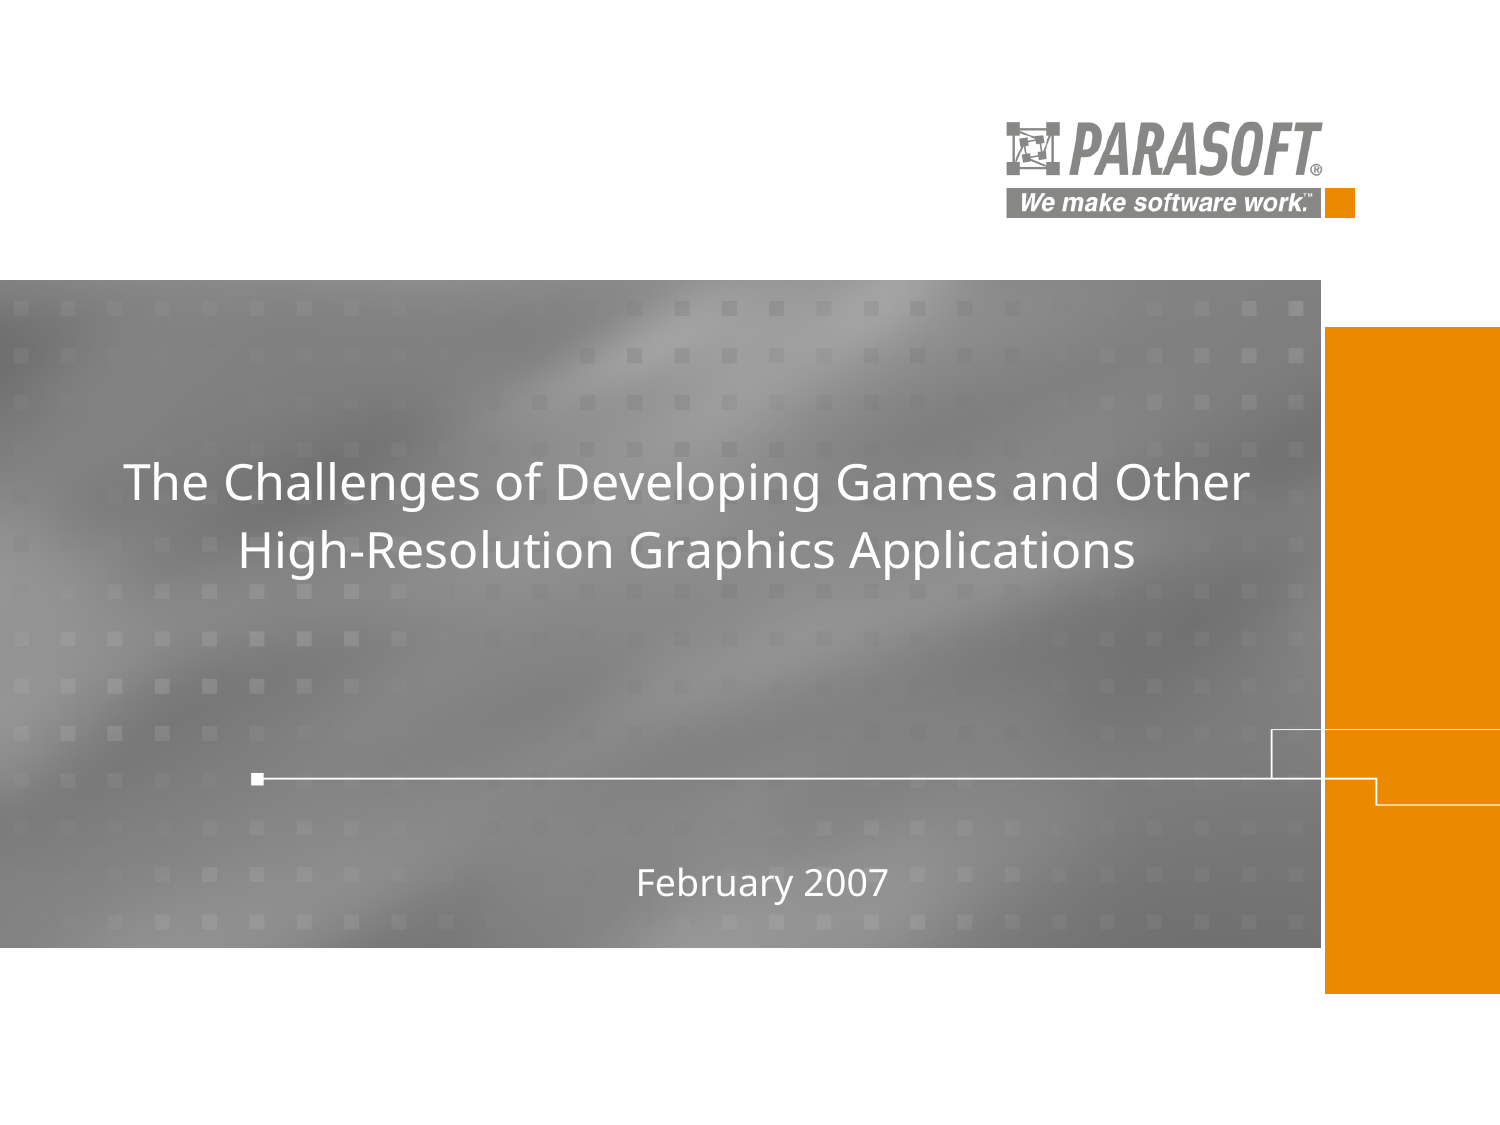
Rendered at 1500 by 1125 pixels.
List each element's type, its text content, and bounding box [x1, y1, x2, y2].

subtitle February 2007 [200, 807, 1251, 958]
picture [0, 0, 1500, 1125]
title The Challenges of Developing Games and Other High-Resolution Graphics Applications [87, 394, 1288, 637]
